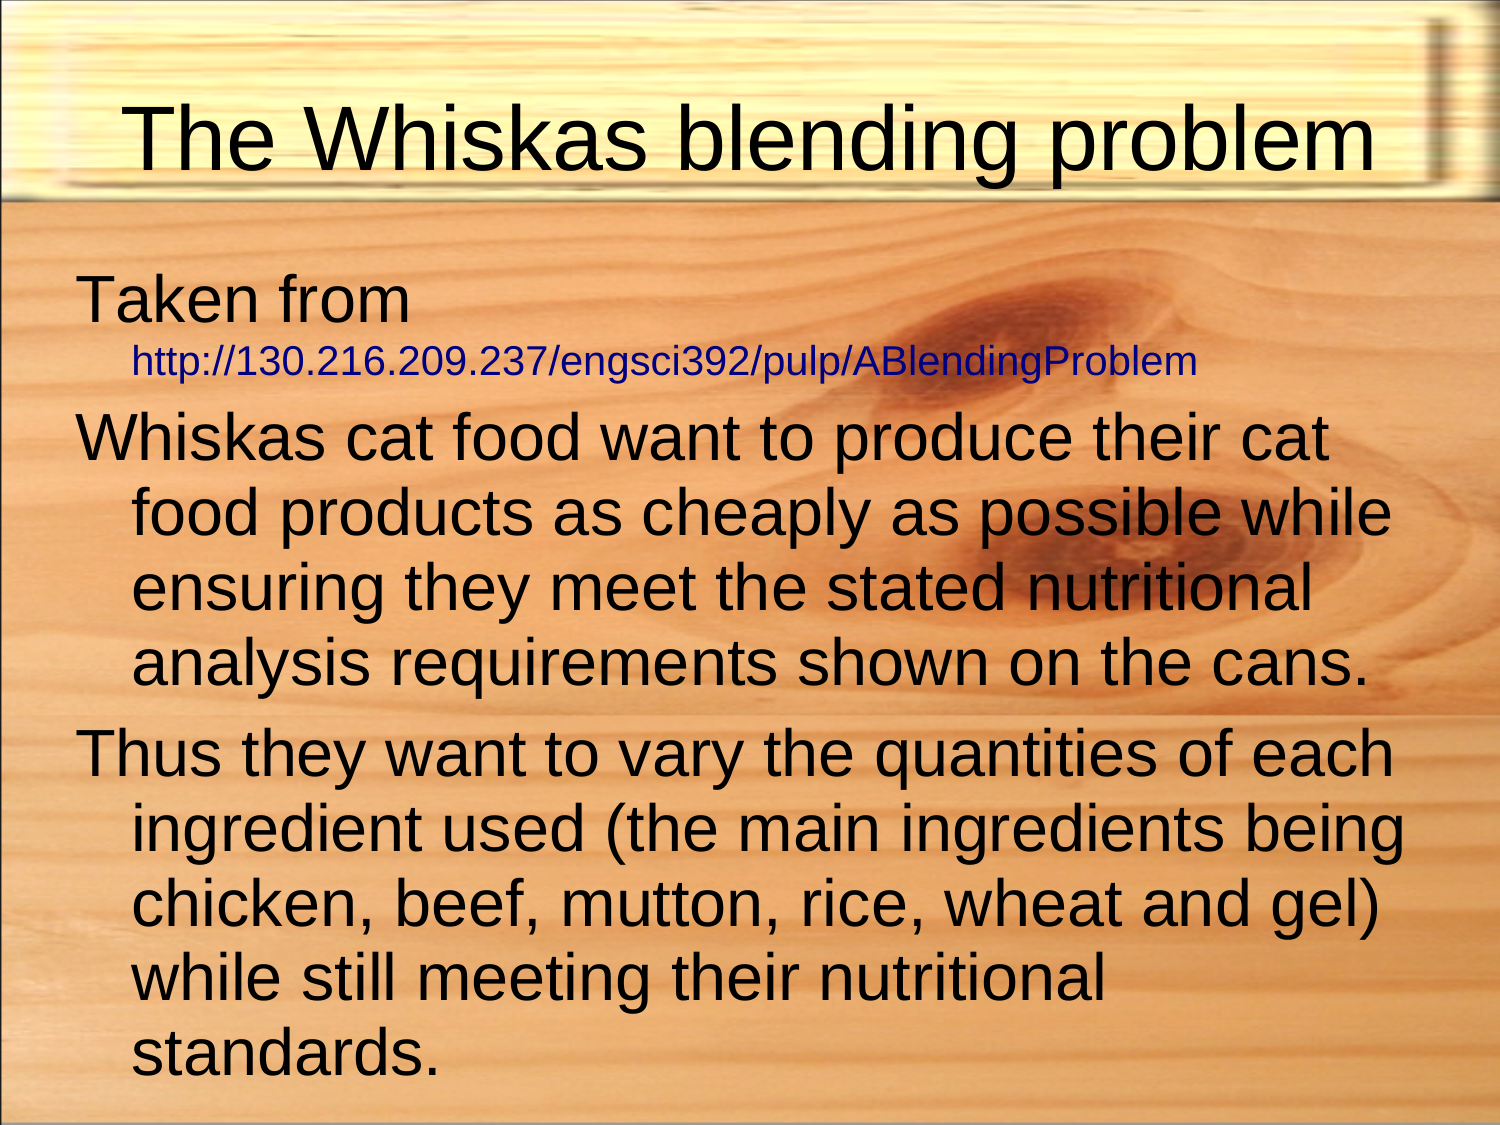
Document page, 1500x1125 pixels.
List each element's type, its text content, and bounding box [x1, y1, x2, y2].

list Taken from http://130.216.209.237/engsci392/pulp/ABlendingProblem Whiskas cat food want to produce their cat food products as cheaply as possible while ensuring they meet the stated nutritional analysis requirements shown on the cans. Thus they want to vary the quantities of each ingredient used (the main ingredients being chicken, beef, mutton, rice, wheat and gel) while still meeting their nutritional standards. [75, 262, 1426, 1090]
picture [0, 0, 1500, 1125]
title The Whiskas blending problem [75, 52, 1426, 226]
